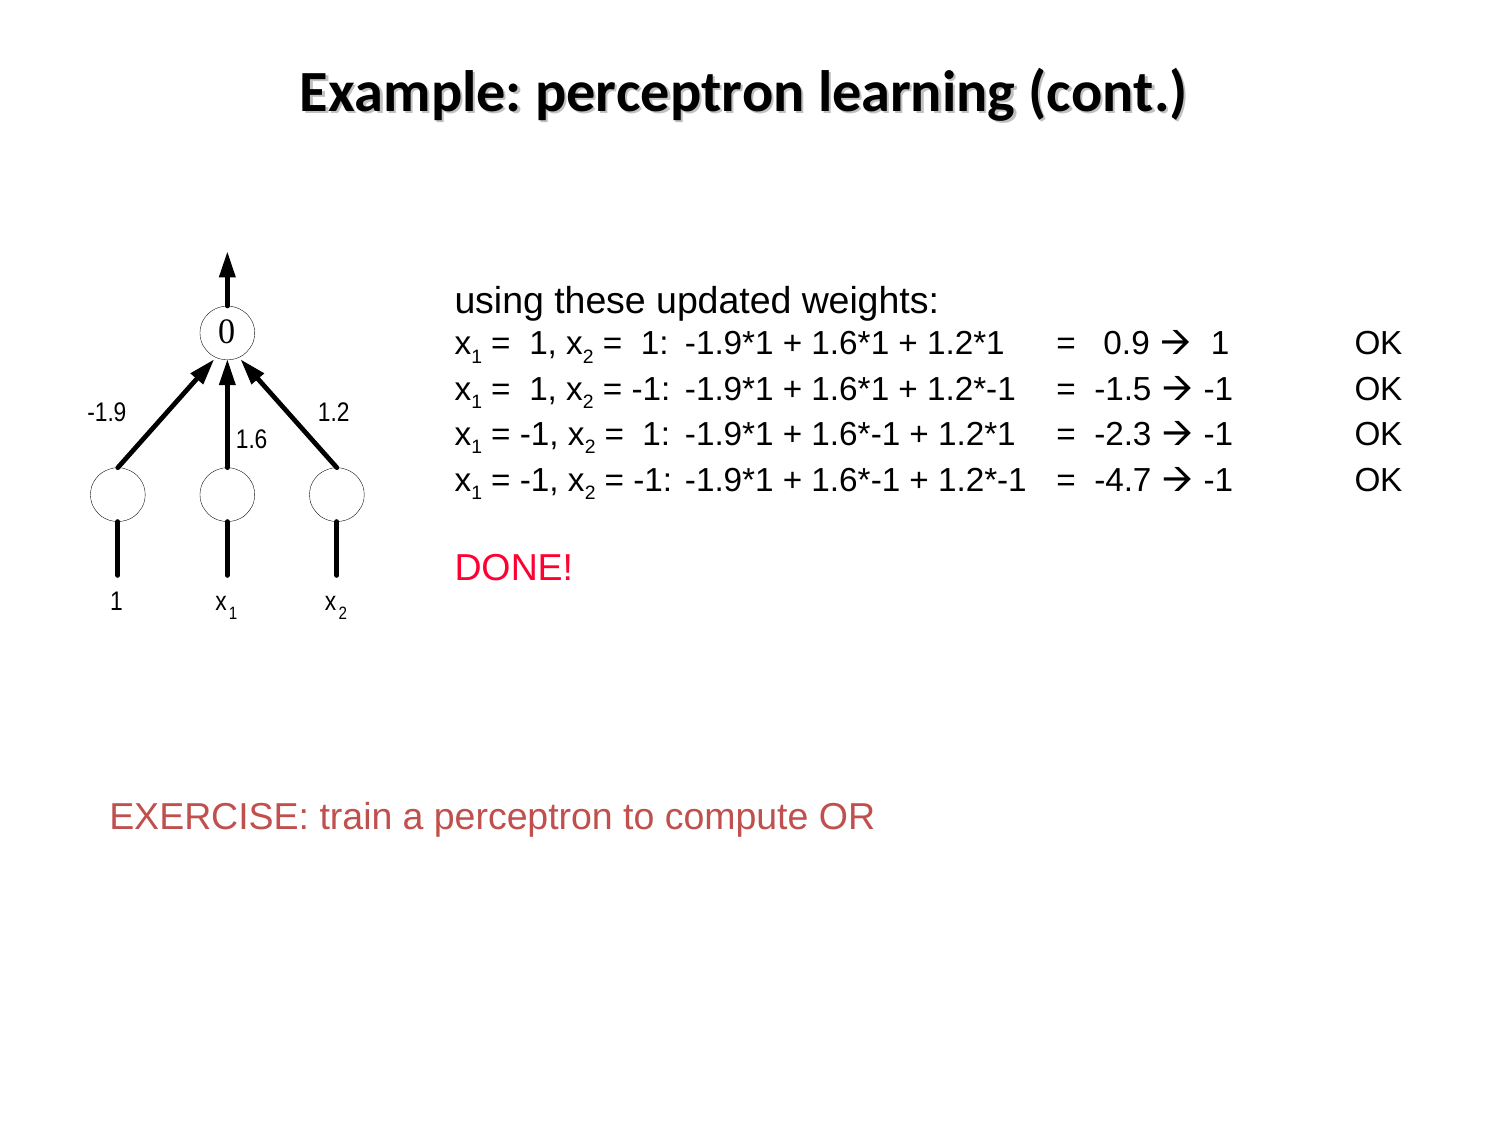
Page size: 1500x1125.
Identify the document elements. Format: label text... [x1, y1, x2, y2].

chart [35, 222, 419, 657]
title Example: perceptron learning (cont.) [35, 35, 1453, 141]
text_box using these updated weights: x1 = 1, x2 = 1: -1.9*1 + 1.6*1 + 1.2*1 = 0.9  1 OK x1 = 1, x2 = -1: -1.9*1 + 1.6*1 + 1.2*-1 = -1.5  -1 OK x1 = -1, x2 = 1: -1.9*1 + 1.6*-1 + 1.2*1 = -2.3  -1 OK x1 = -1, x2 = -1: -1.9*1 + 1.6*-1 + 1.2*-1 = -4.7  -1 OK DONE! [440, 269, 1441, 596]
text_box EXERCISE: train a perceptron to compute OR [95, 785, 1417, 845]
